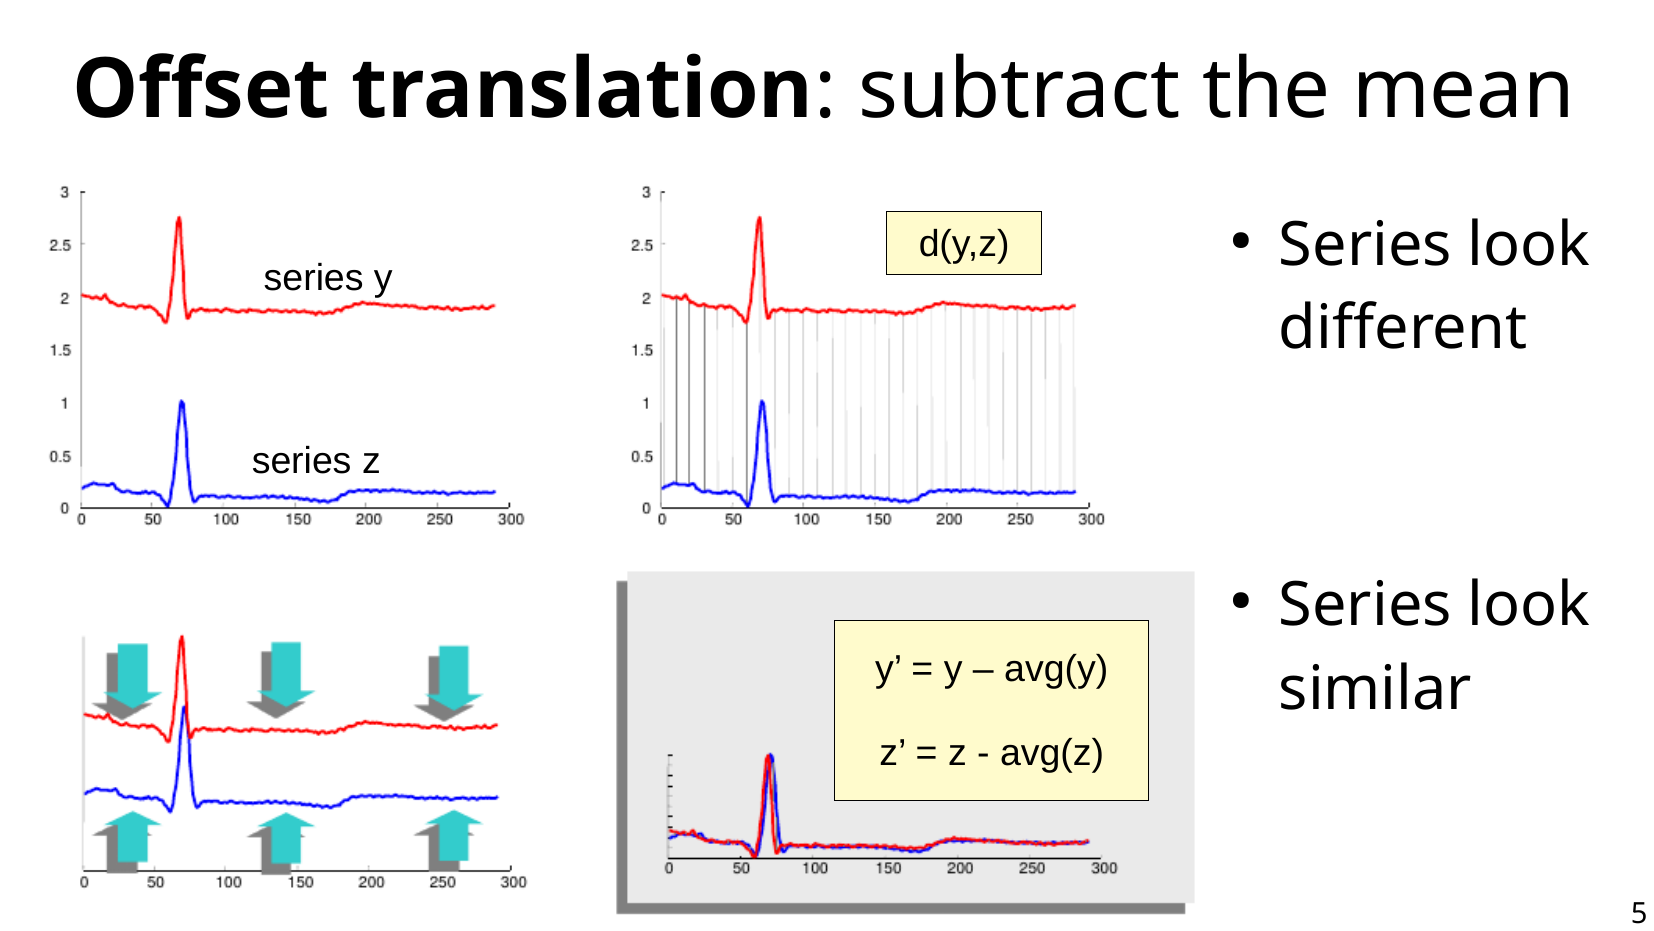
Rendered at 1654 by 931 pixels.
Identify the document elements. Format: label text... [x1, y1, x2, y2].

list Series look similar [1213, 560, 1626, 729]
title Offset translation: subtract the mean [0, 19, 1650, 151]
text_box series z [237, 431, 396, 489]
text_box series y [248, 248, 408, 306]
picture [15, 154, 1198, 919]
text_box y’ = y – avg(y) z’ = z - avg(z) [834, 620, 1149, 801]
text_box d(y,z) [886, 211, 1042, 275]
list Series look different [1213, 199, 1626, 368]
